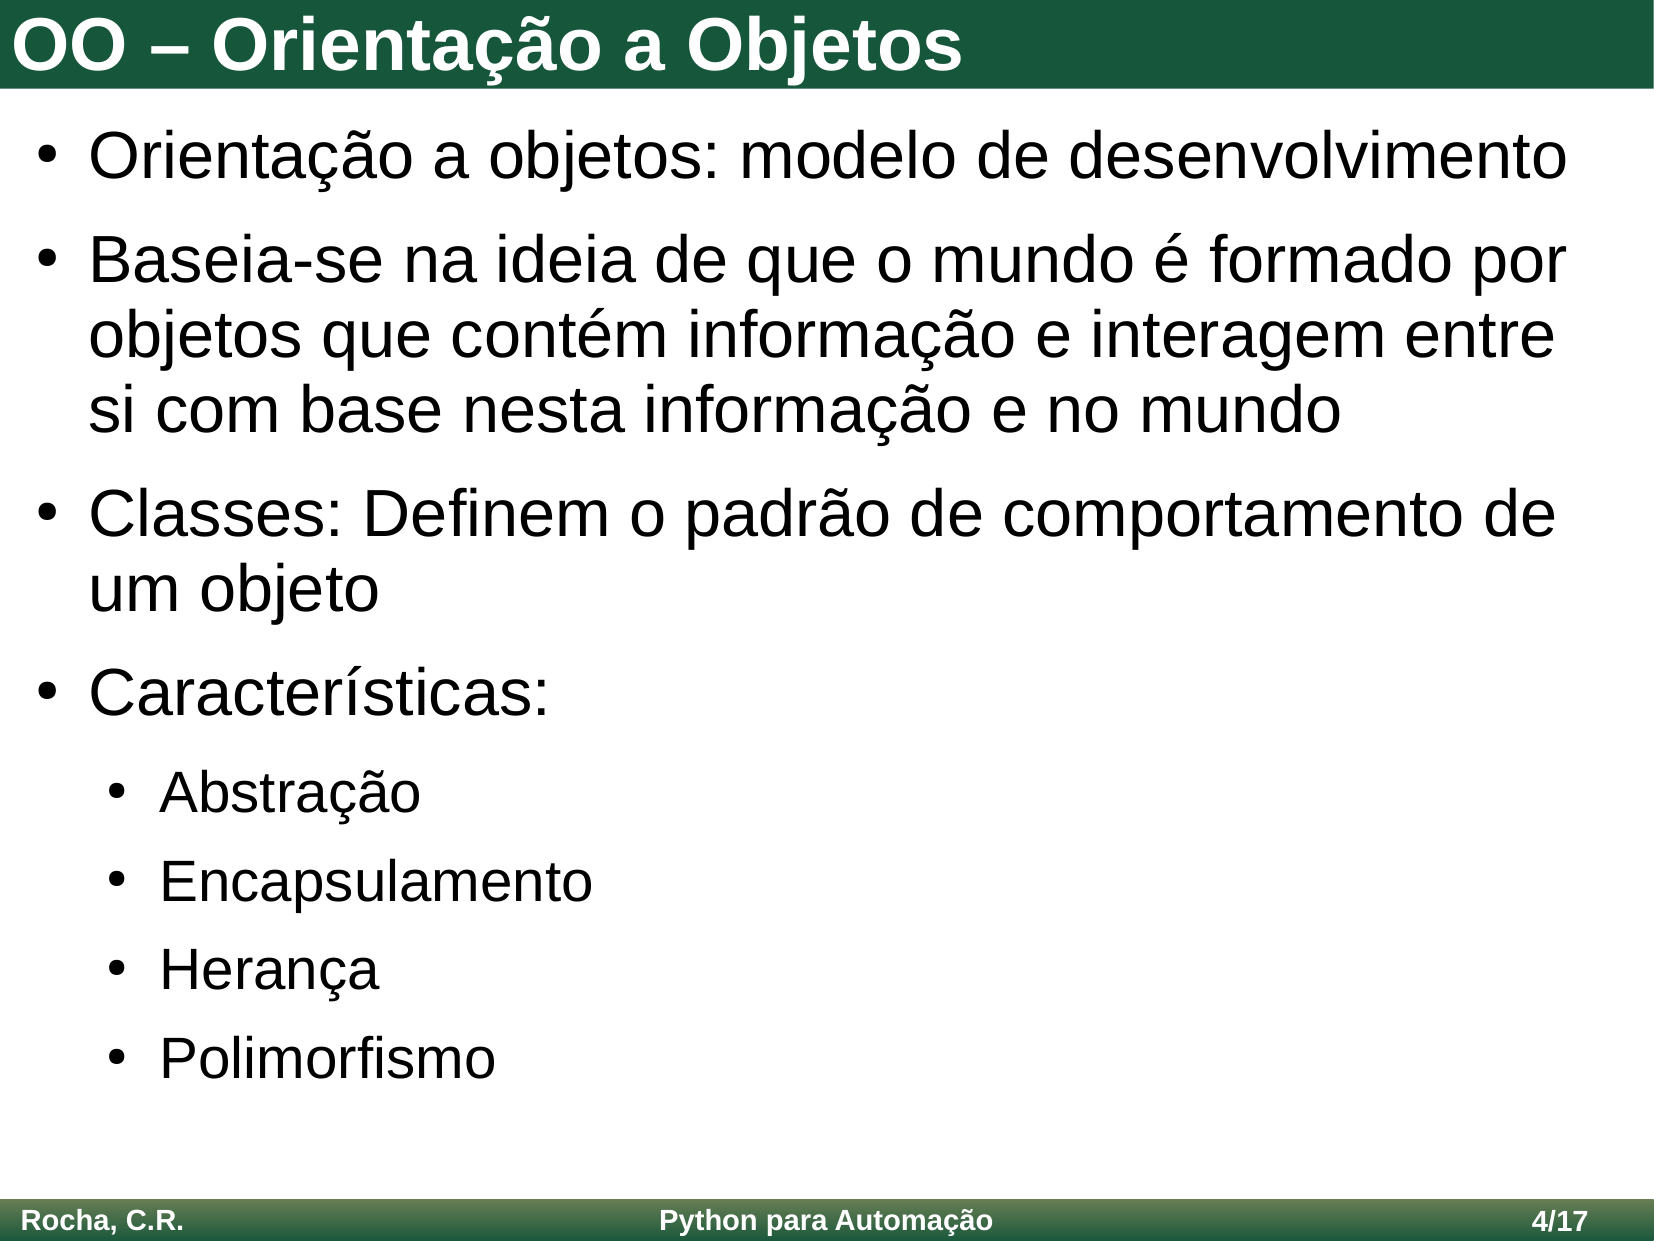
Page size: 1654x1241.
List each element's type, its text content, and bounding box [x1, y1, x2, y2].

title OO – Orientação a Objetos [11, 0, 1625, 89]
list Orientação a objetos: modelo de desenvolvimento Baseia-se na ideia de que o mundo é formado por objetos que contém informação e interagem entre si com base nesta informação e no mundo Classes: Definem o padrão de comportamento de um objeto Características: Abstração Encapsulamento Herança Polimorfismo [17, 118, 1625, 1123]
